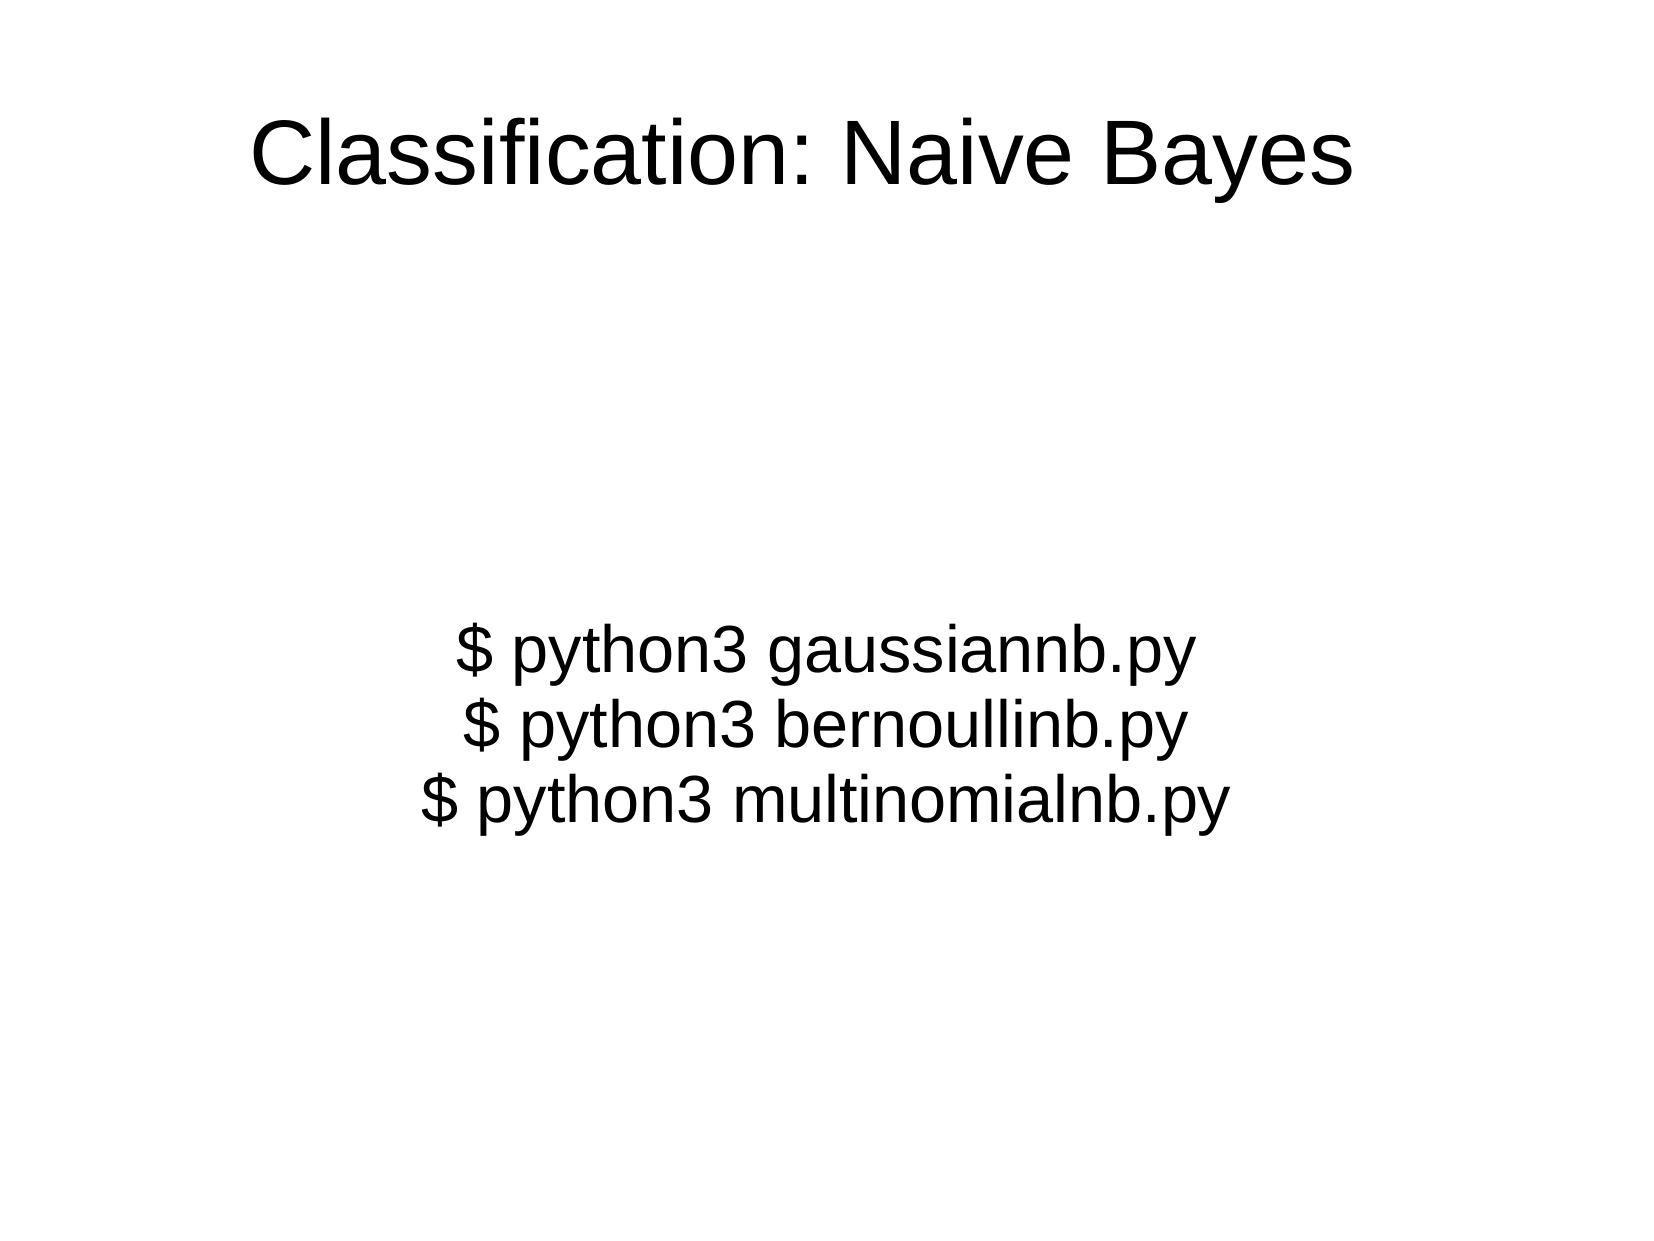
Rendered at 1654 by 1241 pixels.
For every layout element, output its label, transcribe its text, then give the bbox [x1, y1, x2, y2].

subtitle $ python3 gaussiannb.py $ python3 bernoullinb.py $ python3 multinomialnb.py [82, 290, 1571, 1010]
title Classification: Naive Bayes [59, 49, 1548, 257]
